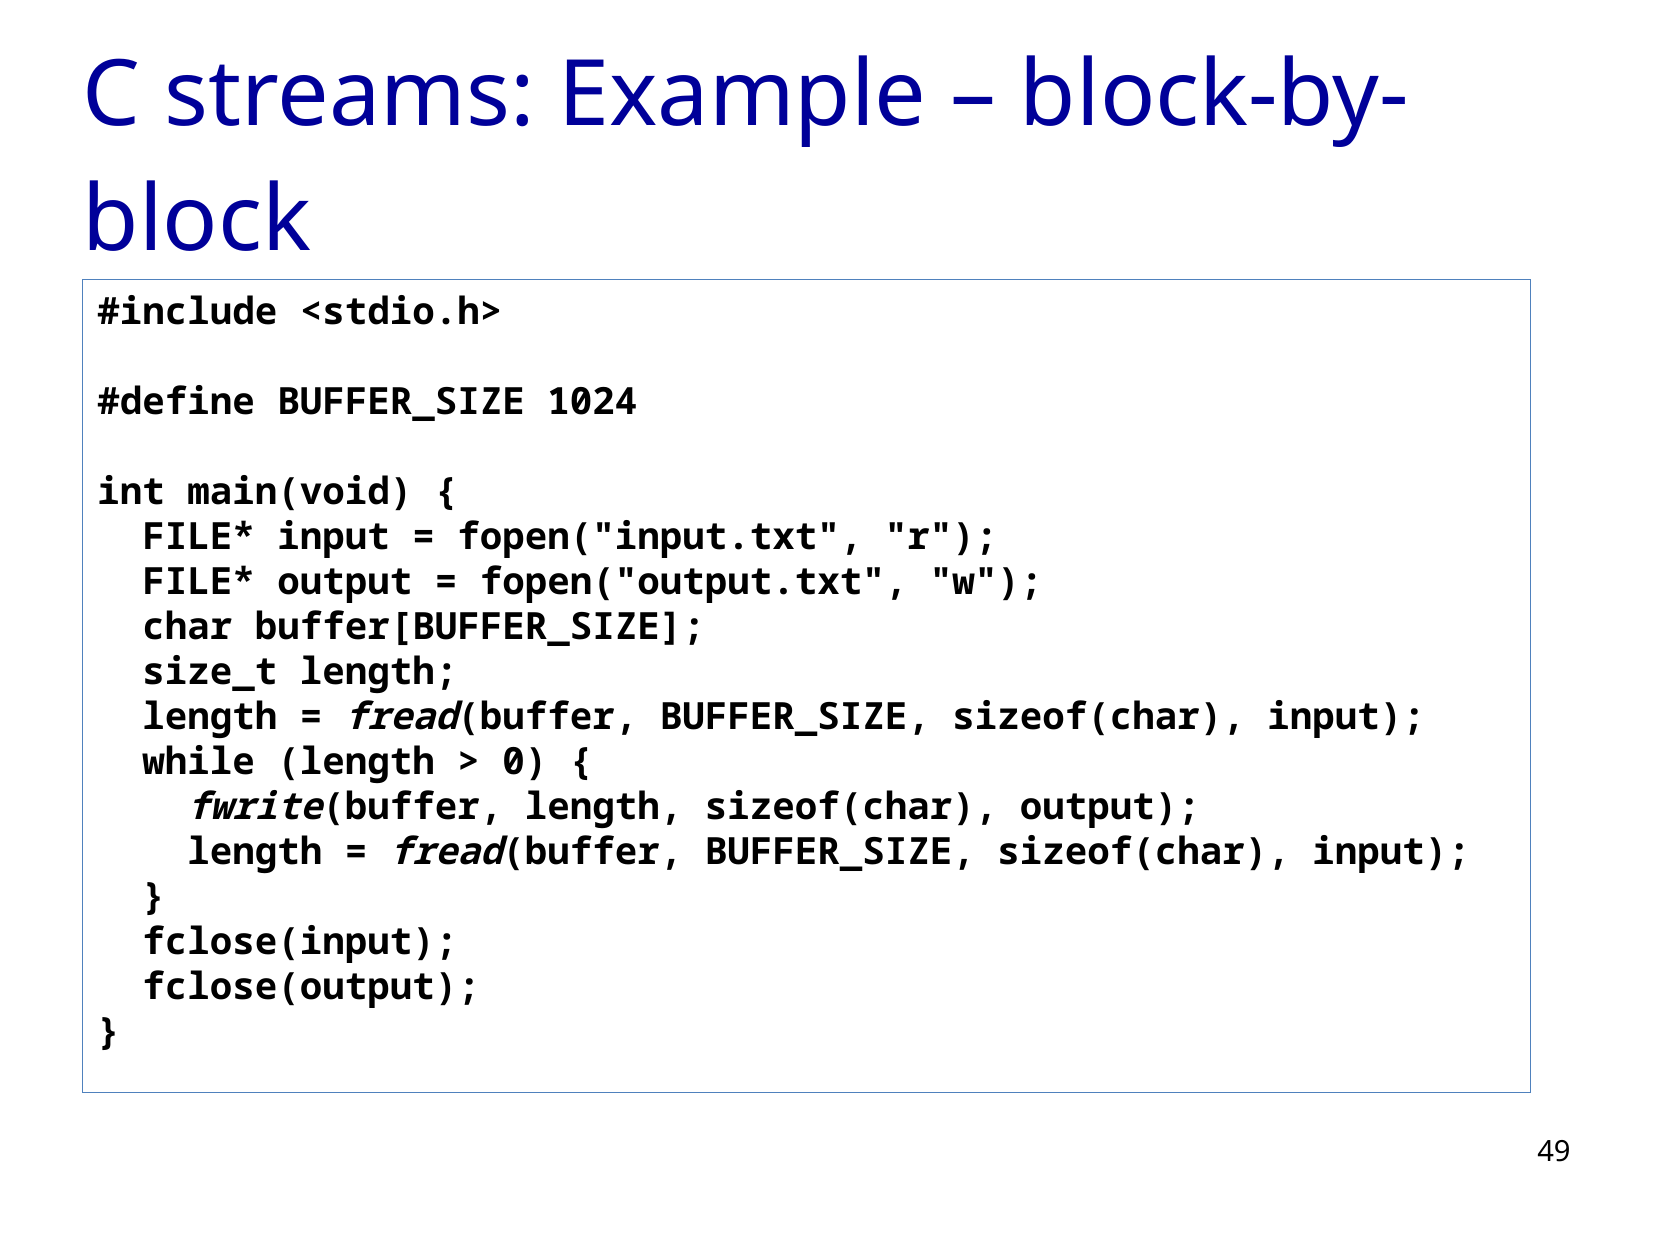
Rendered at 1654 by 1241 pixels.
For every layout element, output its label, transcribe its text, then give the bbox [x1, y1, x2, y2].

title C streams: Example – block-by-block [82, 49, 1571, 257]
text_box #include <stdio.h> #define BUFFER_SIZE 1024 int main(void) { FILE* input = fopen("input.txt", "r"); FILE* output = fopen("output.txt", "w"); char buffer[BUFFER_SIZE]; size_t length; length = fread(buffer, BUFFER_SIZE, sizeof(char), input); while (length > 0) { fwrite(buffer, length, sizeof(char), output); length = fread(buffer, BUFFER_SIZE, sizeof(char), input); } fclose(input); fclose(output); } [82, 279, 1531, 1093]
